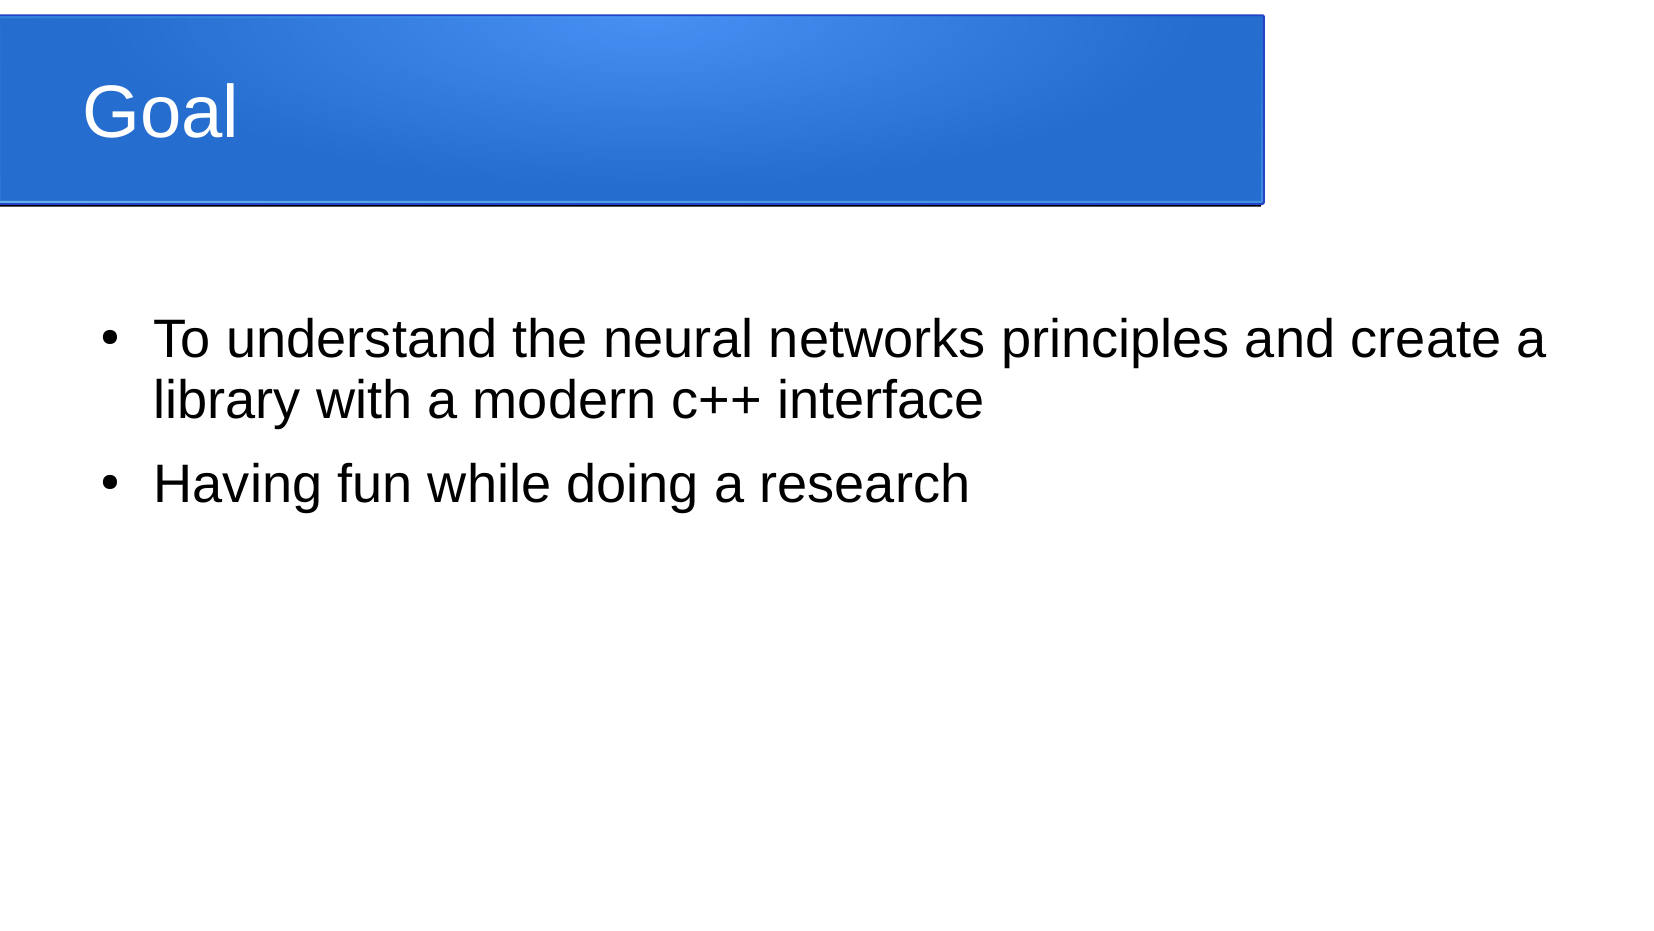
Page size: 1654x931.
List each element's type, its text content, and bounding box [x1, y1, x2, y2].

title Goal [82, 35, 1235, 189]
list To understand the neural networks principles and create a library with a modern c++ interface Having fun while doing a research [82, 224, 1571, 764]
